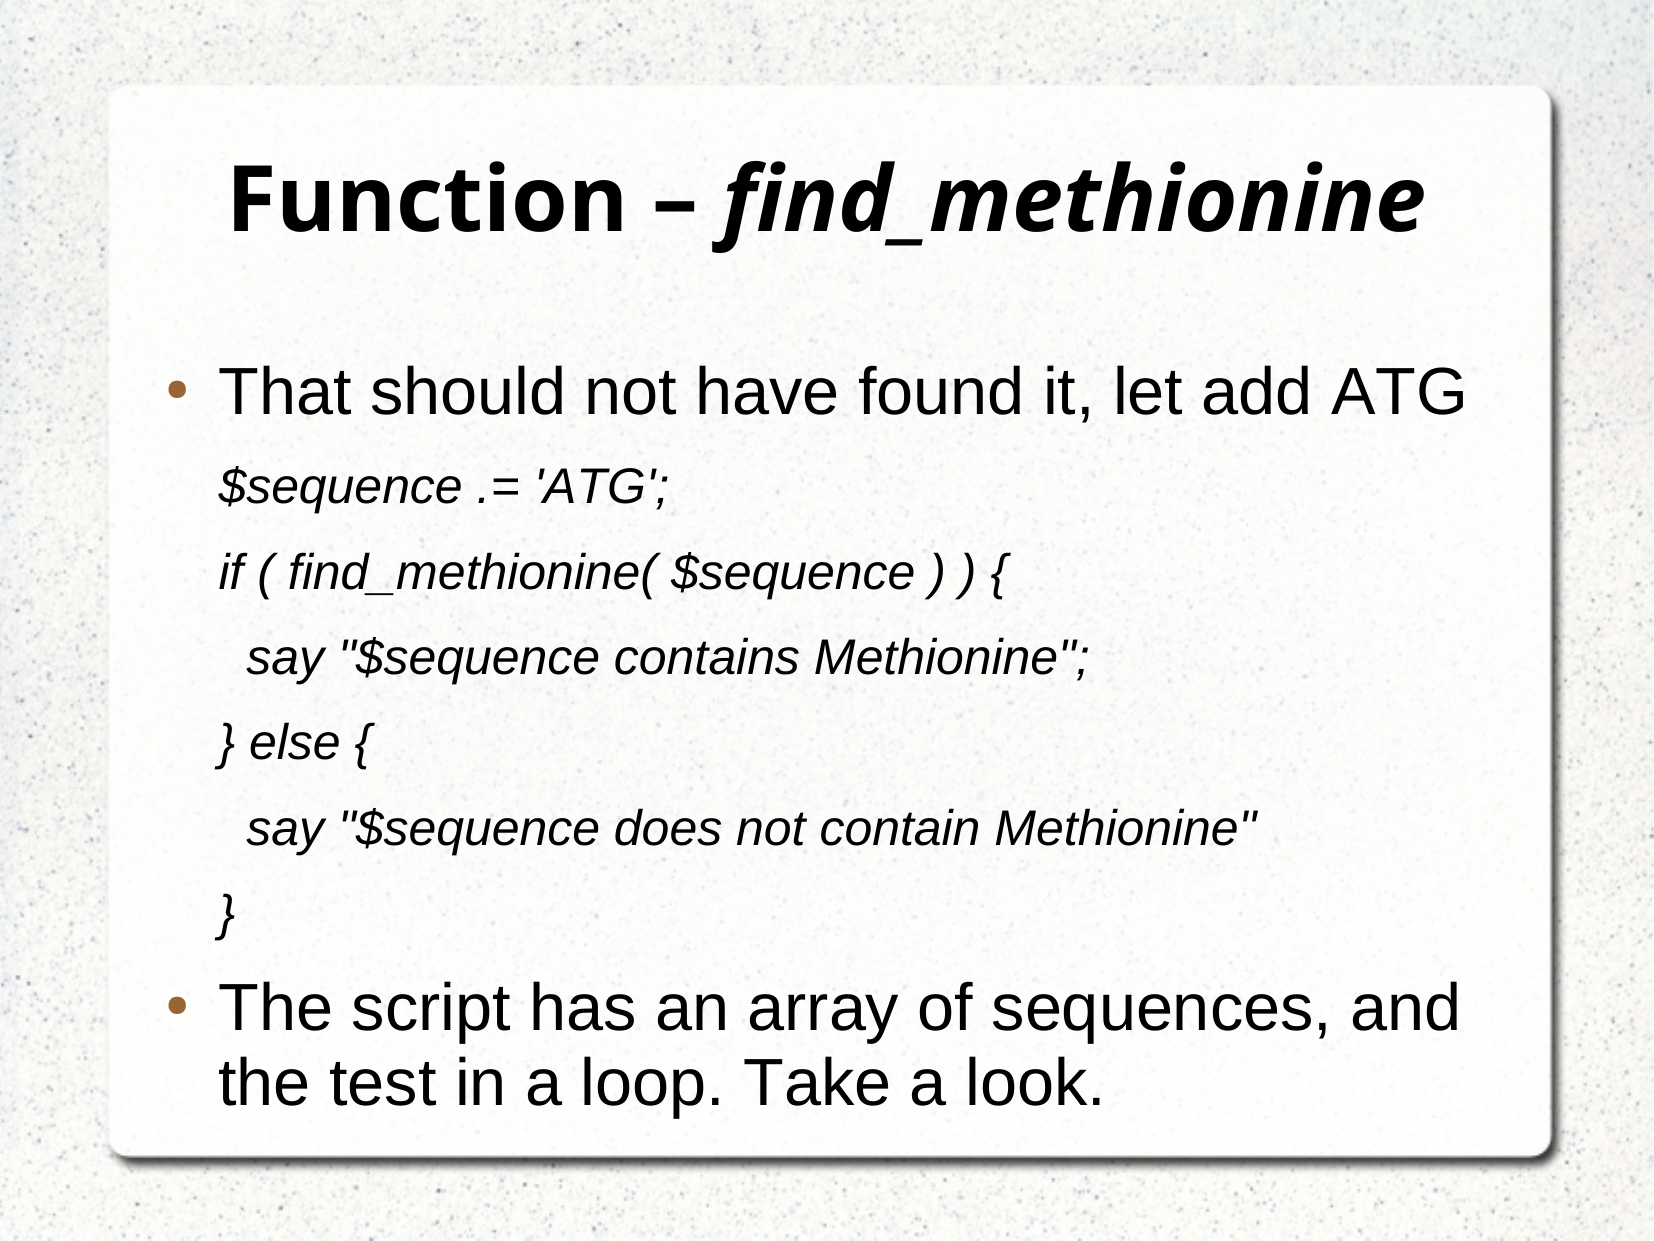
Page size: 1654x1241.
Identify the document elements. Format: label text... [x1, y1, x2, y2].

picture [0, 0, 1654, 1241]
title Function – find_methionine [118, 96, 1536, 296]
list That should not have found it, let add ATG $sequence .= 'ATG'; if ( find_methionine( $sequence ) ) { say "$sequence contains Methionine"; } else { say "$sequence does not contain Methionine" } The script has an array of sequences, and the test in a loop. Take a look. [147, 354, 1506, 1120]
